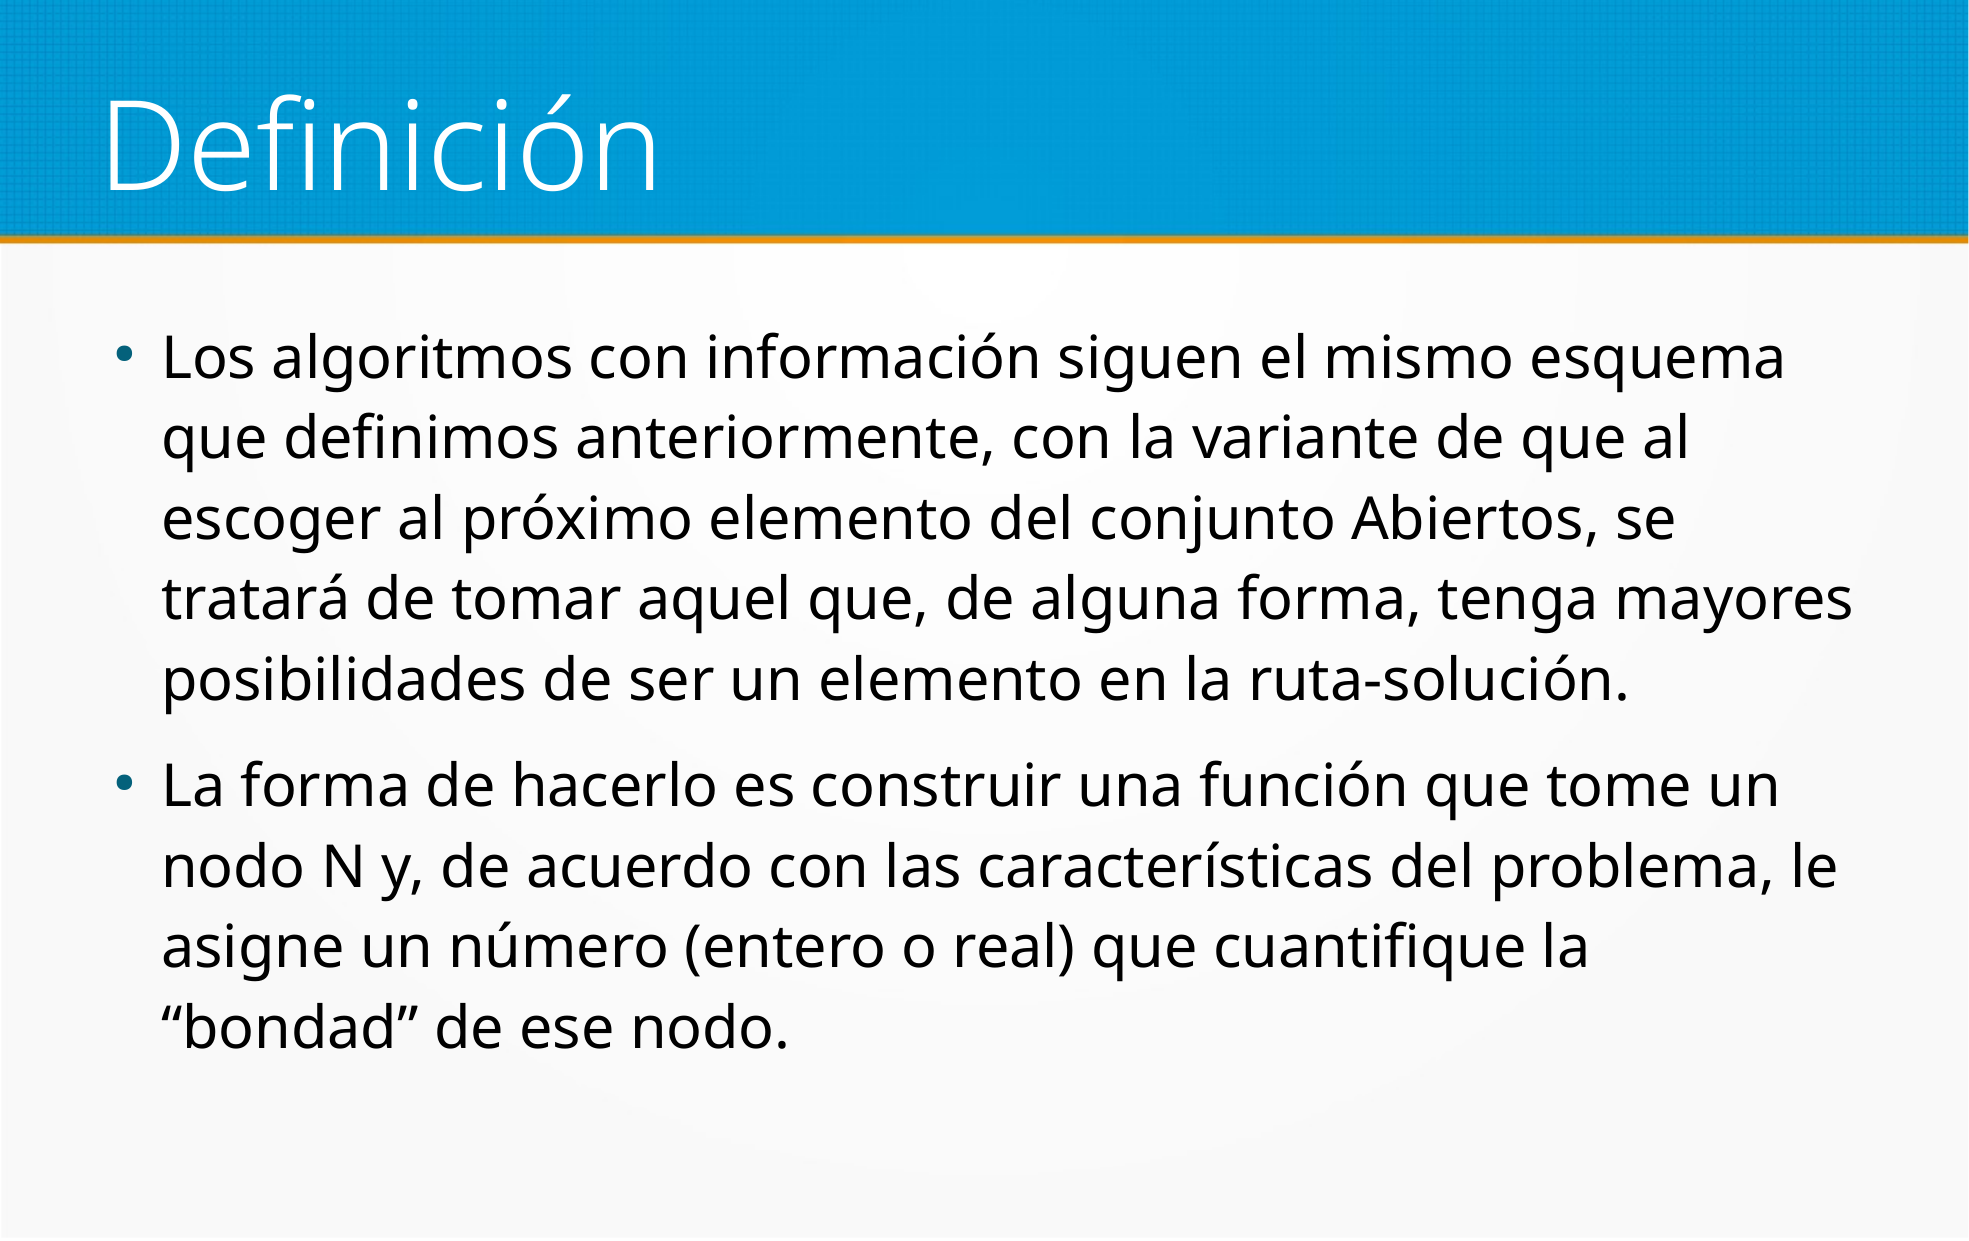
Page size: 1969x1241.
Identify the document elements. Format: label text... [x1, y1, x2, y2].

list Los algoritmos con información siguen el mismo esquema que definimos anteriormente, con la variante de que al escoger al próximo elemento del conjunto Abiertos, se tratará de tomar aquel que, de alguna forma, tenga mayores posibilidades de ser un elemento en la ruta-solución. La forma de hacerlo es construir una función que tome un nodo N y, de acuerdo con las características del problema, le asigne un número (entero o real) que cuantifique la “bondad” de ese nodo. [98, 315, 1861, 1081]
picture [0, 233, 1969, 1241]
title Definición [98, 19, 1870, 227]
